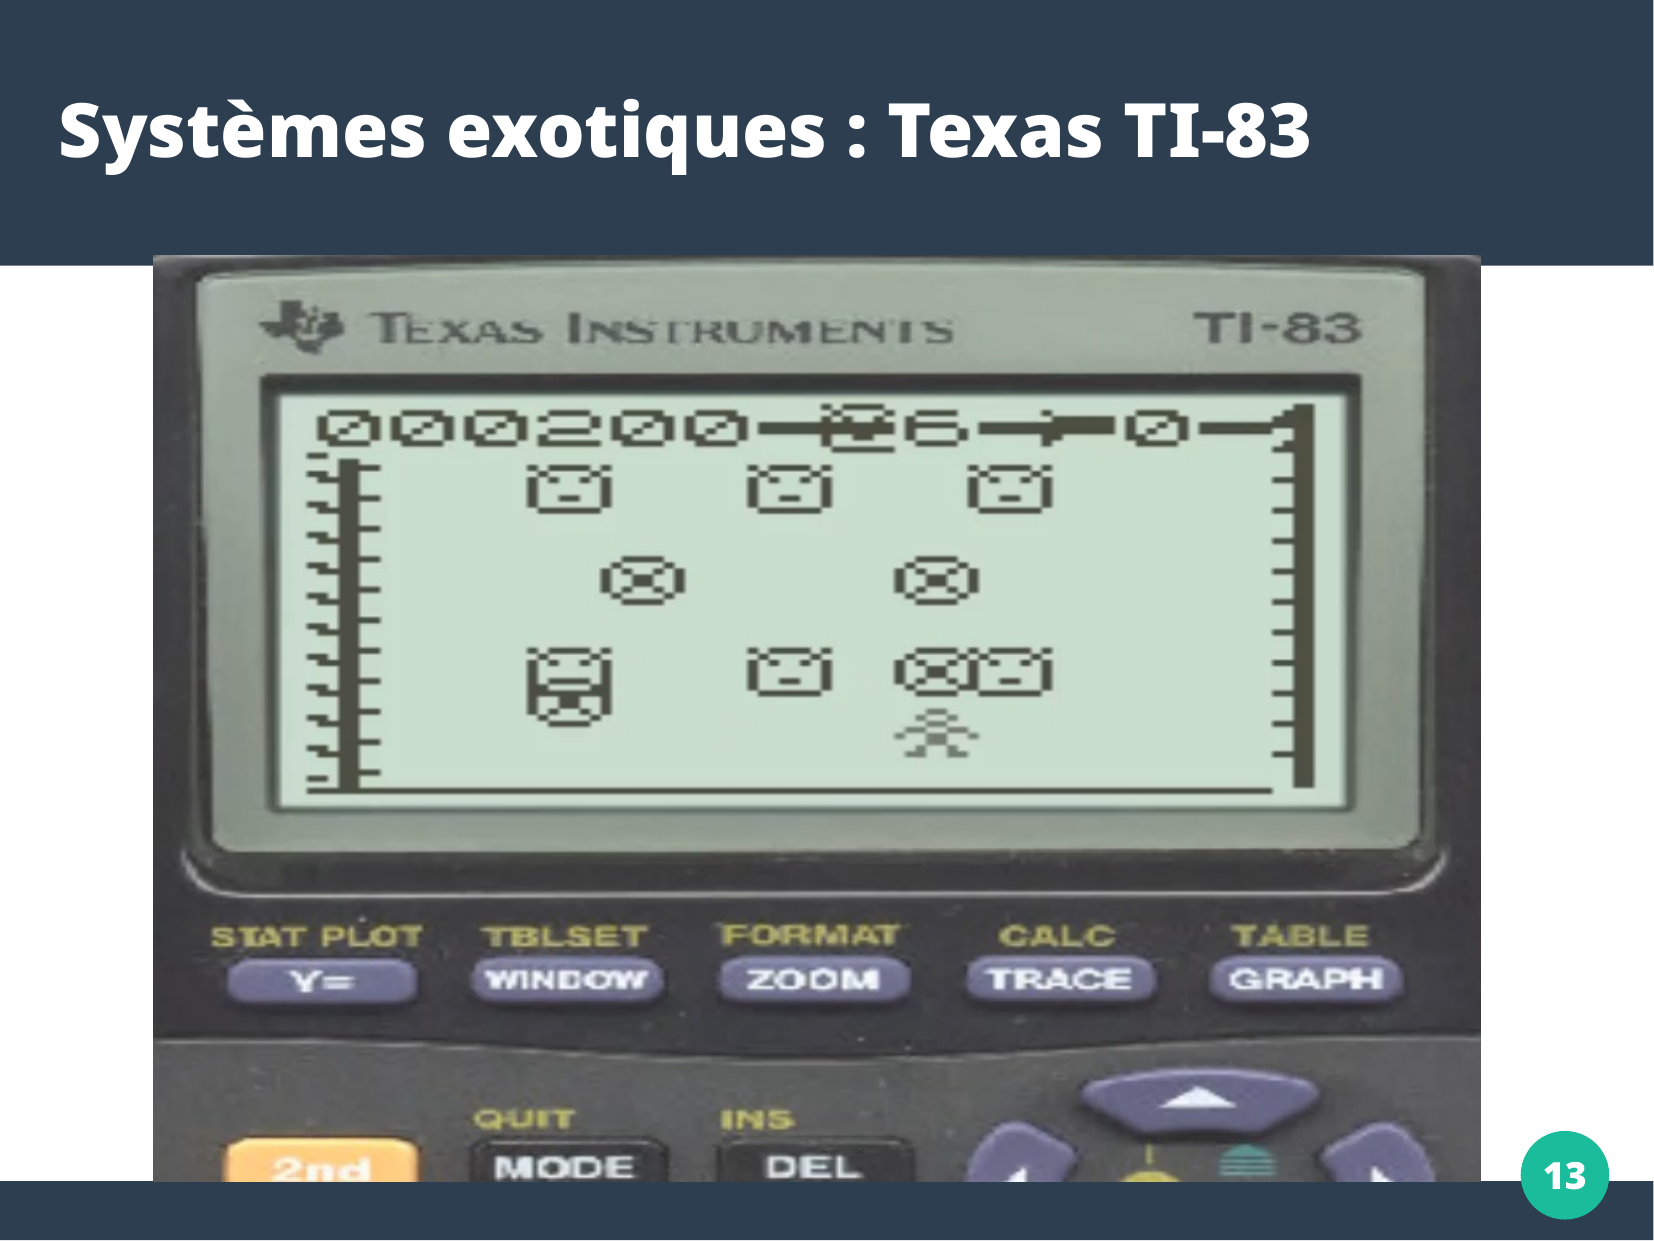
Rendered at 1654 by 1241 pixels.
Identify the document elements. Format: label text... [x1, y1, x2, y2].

picture [153, 255, 1481, 1182]
title Systèmes exotiques : Texas TI-83 [59, 0, 1595, 265]
